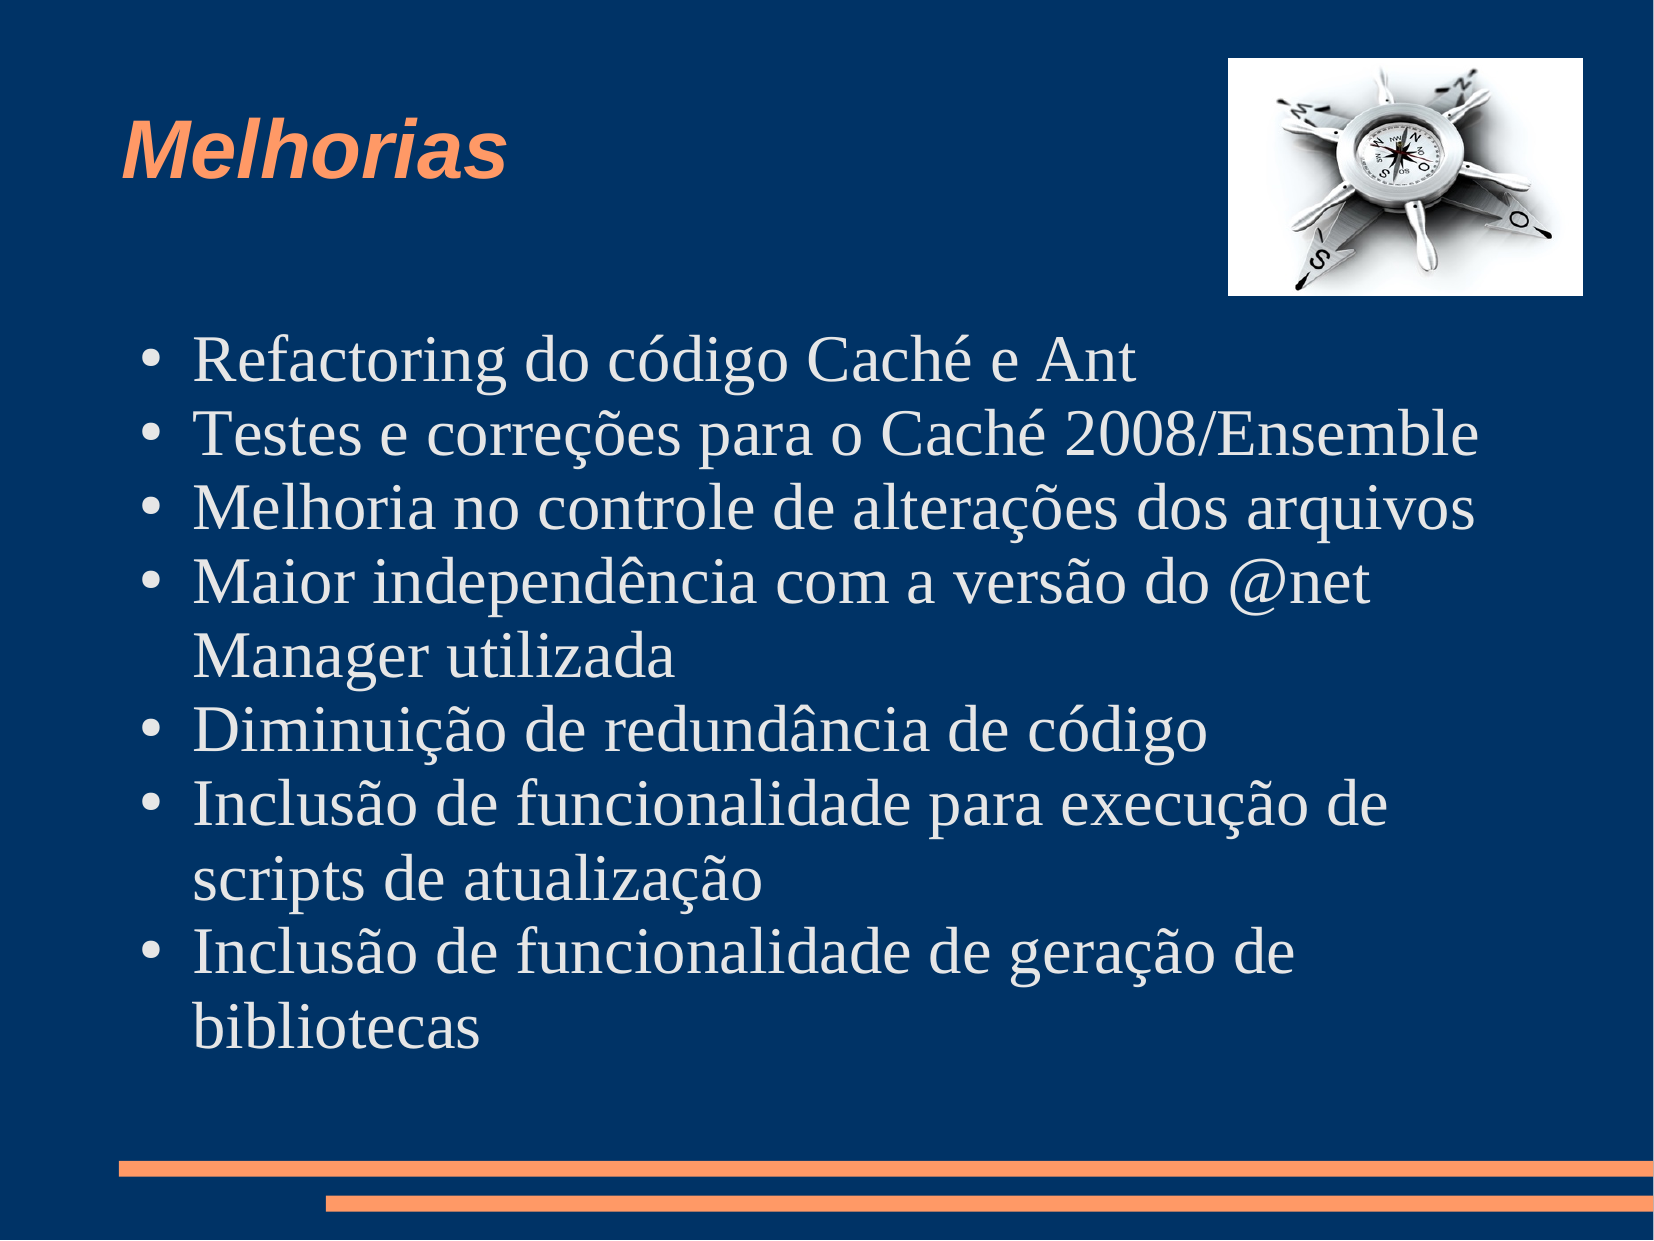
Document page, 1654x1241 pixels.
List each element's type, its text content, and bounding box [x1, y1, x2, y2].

title Melhorias [121, 53, 1534, 246]
list Refactoring do código Caché e Ant Testes e correções para o Caché 2008/Ensemble Melhoria no controle de alterações dos arquivos Maior independência com a versão do @net Manager utilizada Diminuição de redundância de código Inclusão de funcionalidade para execução de scripts de atualização Inclusão de funcionalidade de geração de bibliotecas [121, 322, 1561, 1118]
picture [1228, 58, 1583, 296]
